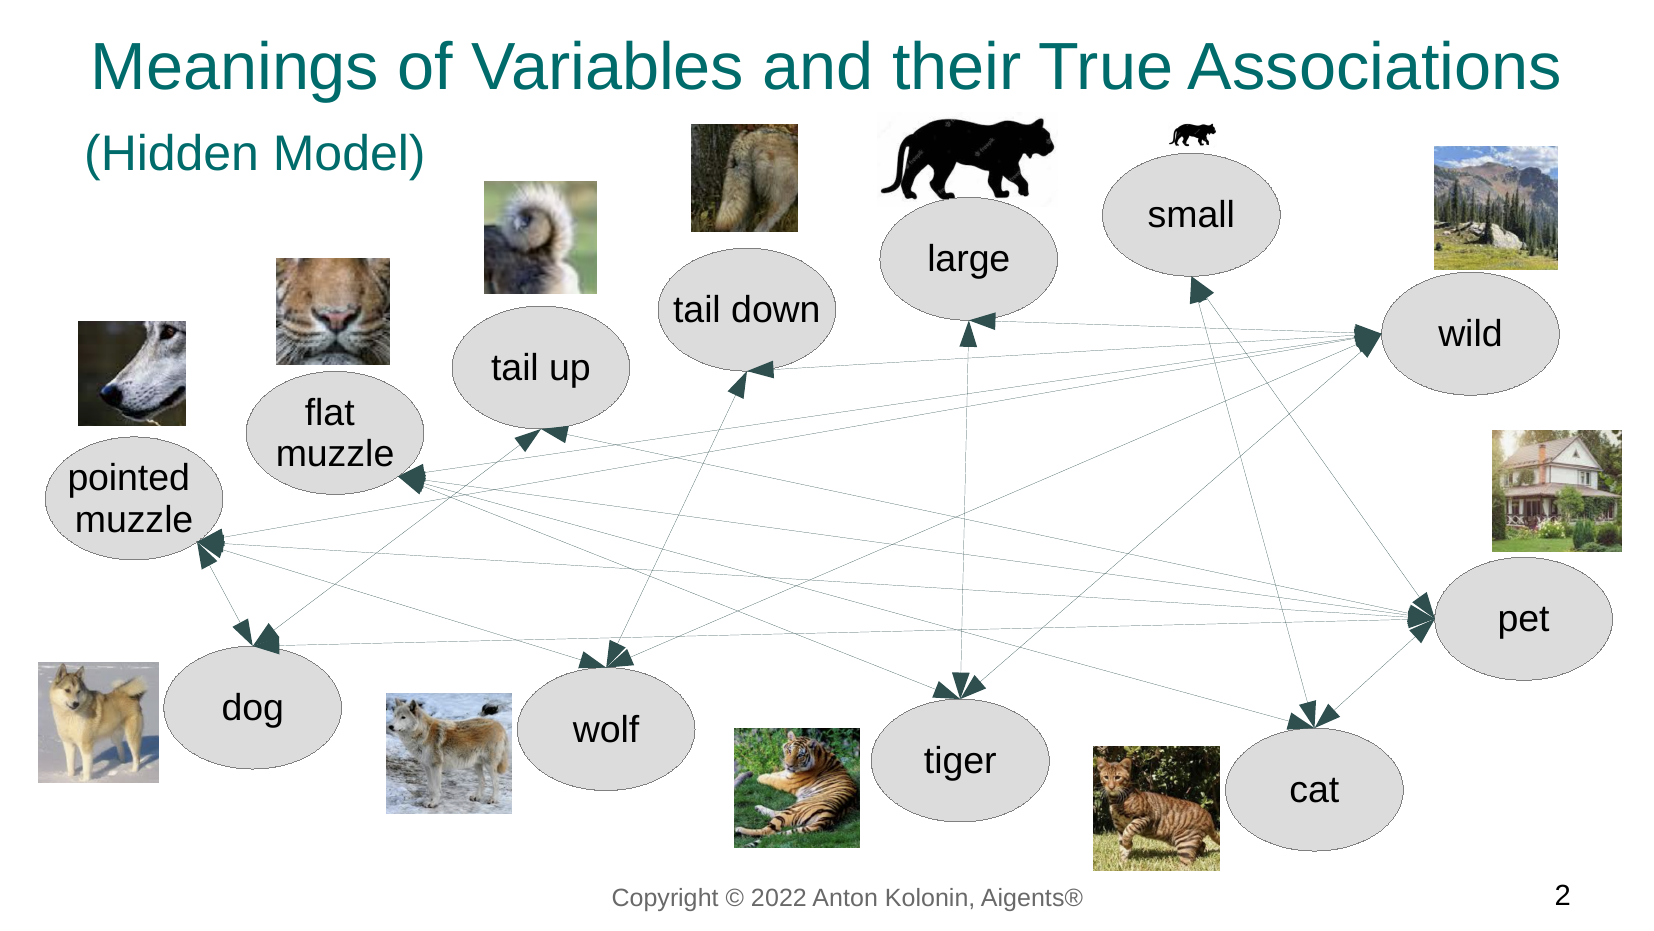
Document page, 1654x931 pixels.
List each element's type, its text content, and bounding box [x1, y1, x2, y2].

picture [877, 137, 1058, 207]
text_box wolf [517, 667, 696, 791]
text_box pet [1434, 557, 1613, 681]
picture [1492, 430, 1622, 552]
text_box large [879, 197, 1058, 321]
text_box wild [1381, 272, 1560, 396]
text_box tail down [658, 248, 836, 372]
picture [386, 693, 512, 815]
text_box dog [163, 646, 342, 770]
text_box cat [1225, 728, 1404, 852]
text_box (Hidden Model) [69, 104, 441, 202]
picture [276, 258, 390, 365]
text_box tail up [452, 306, 630, 429]
picture [1434, 146, 1558, 270]
text_box Meanings of Variables and their True Associations [0, 0, 1654, 137]
picture [484, 181, 597, 294]
text_box flat muzzle [246, 371, 424, 495]
text_box pointed muzzle [45, 436, 223, 560]
picture [38, 662, 159, 783]
text_box small [1102, 153, 1281, 277]
picture [1093, 746, 1220, 871]
picture [78, 321, 186, 426]
picture [691, 137, 798, 232]
picture [1168, 137, 1217, 148]
text_box tiger [871, 699, 1050, 822]
picture [734, 728, 860, 848]
